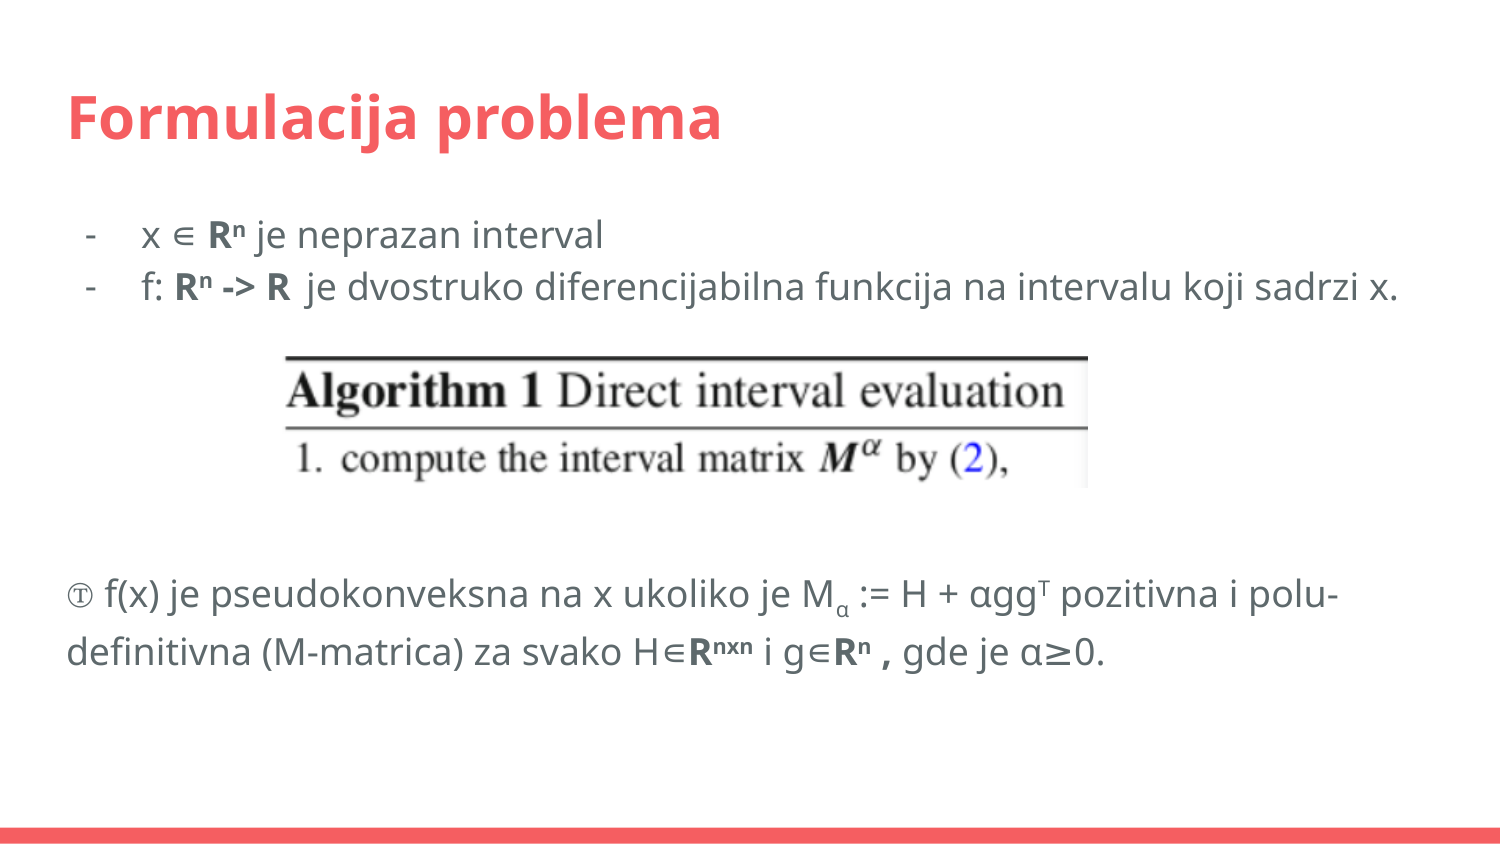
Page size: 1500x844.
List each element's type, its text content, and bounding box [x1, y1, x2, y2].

title Formulacija problema [51, 64, 1449, 167]
picture [278, 356, 1088, 488]
list x ∊ Rn je neprazan interval f: Rn -> R je dvostruko diferencijabilna funkcija na intervalu koji sadrzi x. Ⓣ f(x) je pseudokonveksna na x ukoliko je Mα := H + αggT pozitivna i polu-definitivna (M-matrica) za svako H∊Rnxn i g∊Rn , gde je α≥0. [51, 189, 1449, 750]
